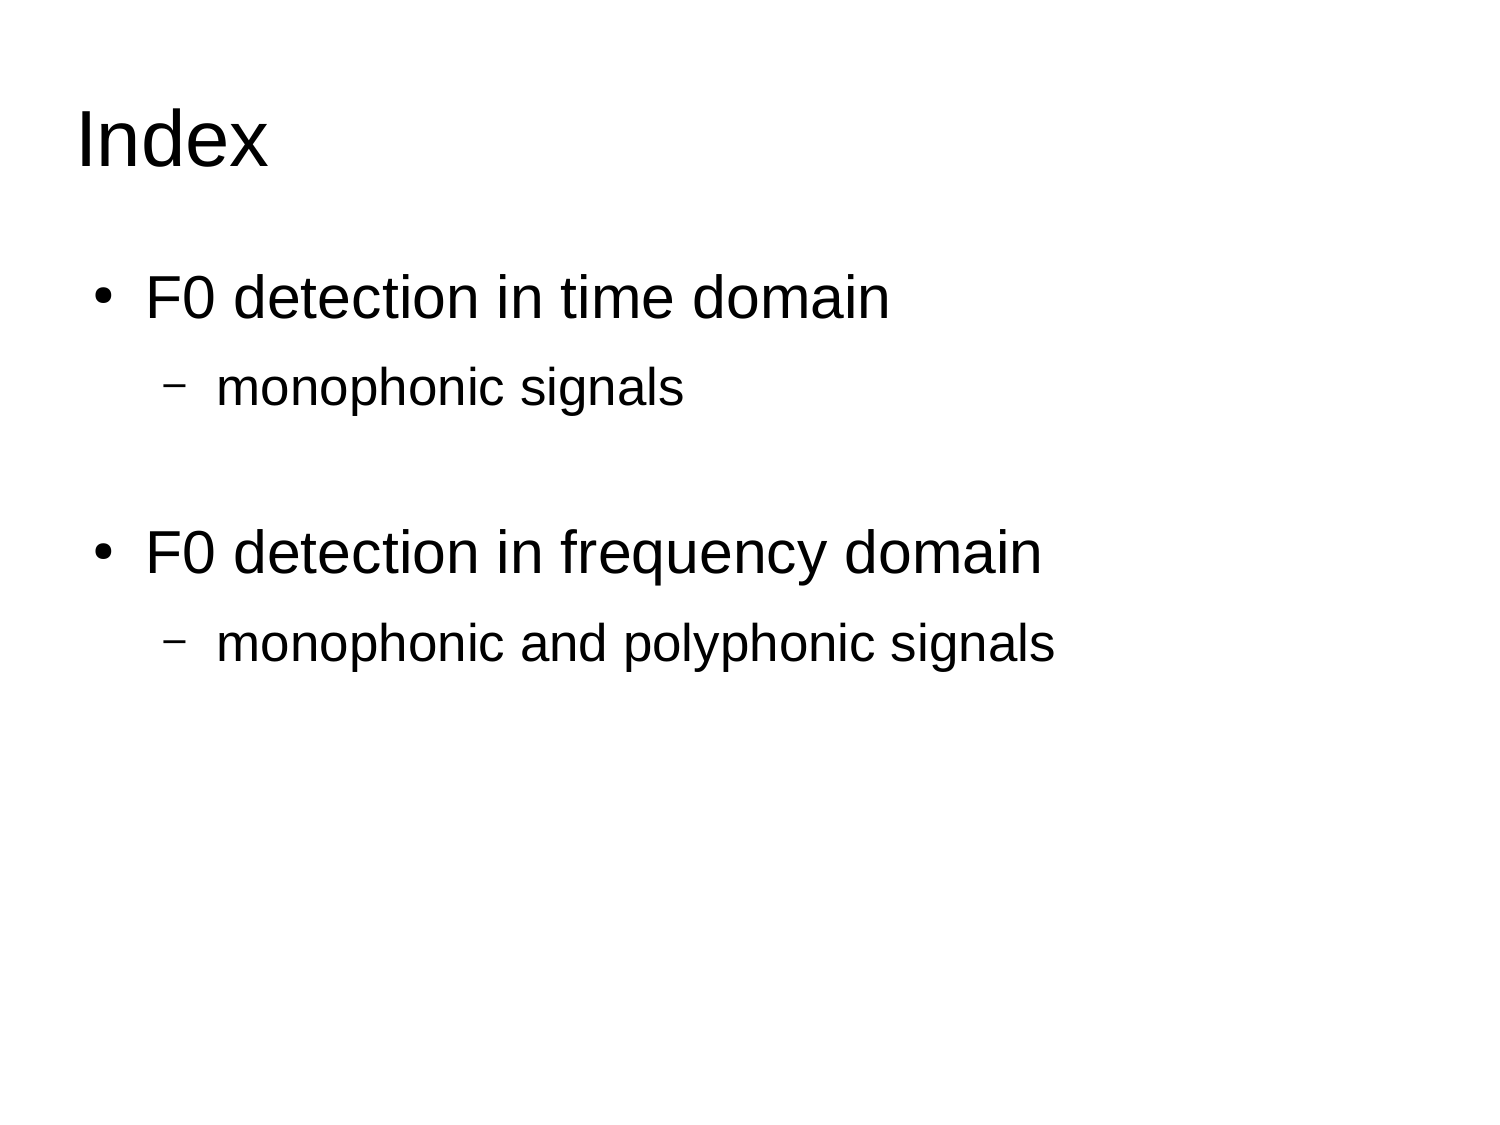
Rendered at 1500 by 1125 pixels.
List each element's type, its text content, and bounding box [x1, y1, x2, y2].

title Index [75, 44, 1425, 233]
list F0 detection in time domain monophonic signals F0 detection in frequency domain monophonic and polyphonic signals [75, 263, 1425, 916]
